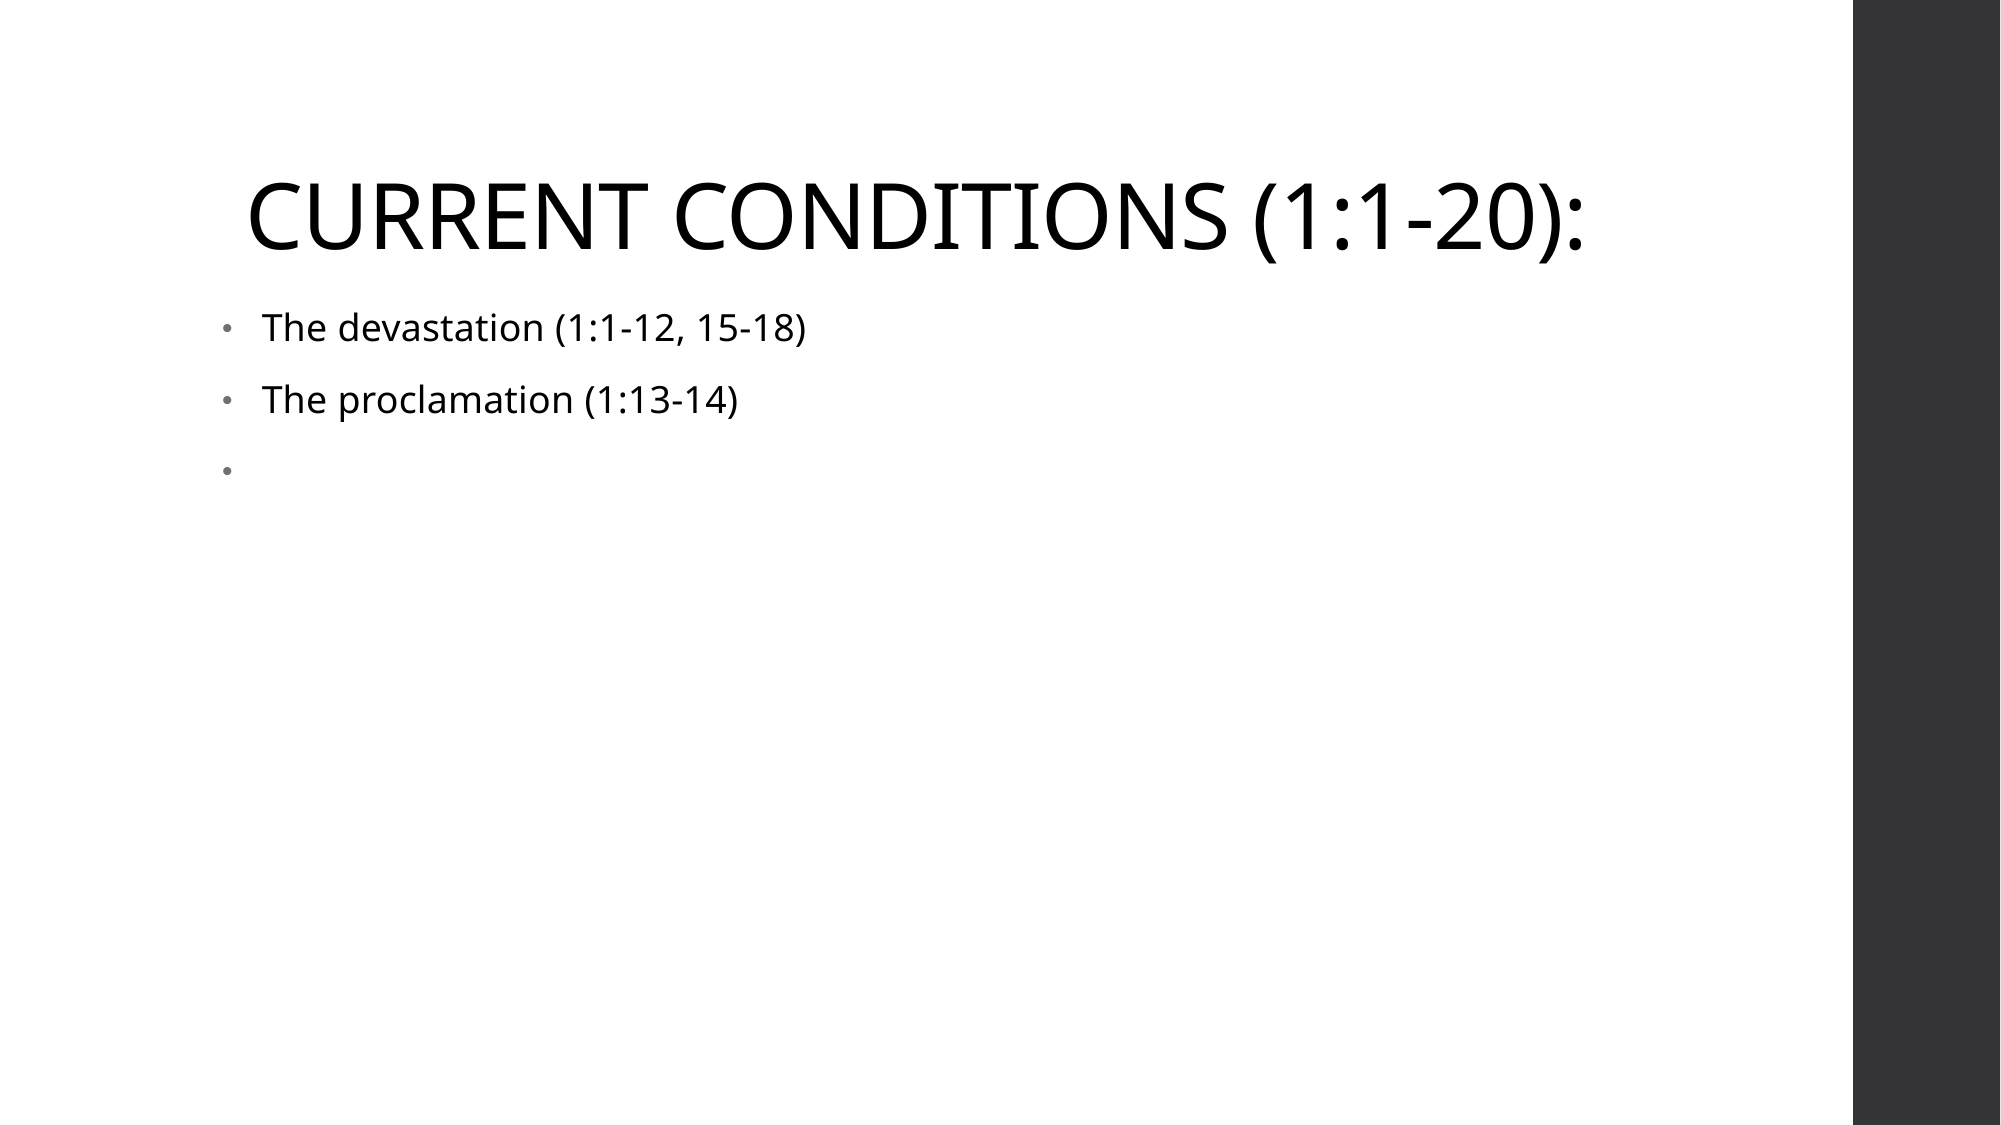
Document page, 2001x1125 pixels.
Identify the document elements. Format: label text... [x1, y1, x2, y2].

title CURRENT CONDITIONS (1:1-20): [206, 60, 1797, 278]
list The devastation (1:1-12, 15-18) The proclamation (1:13-14) [206, 299, 1617, 1014]
